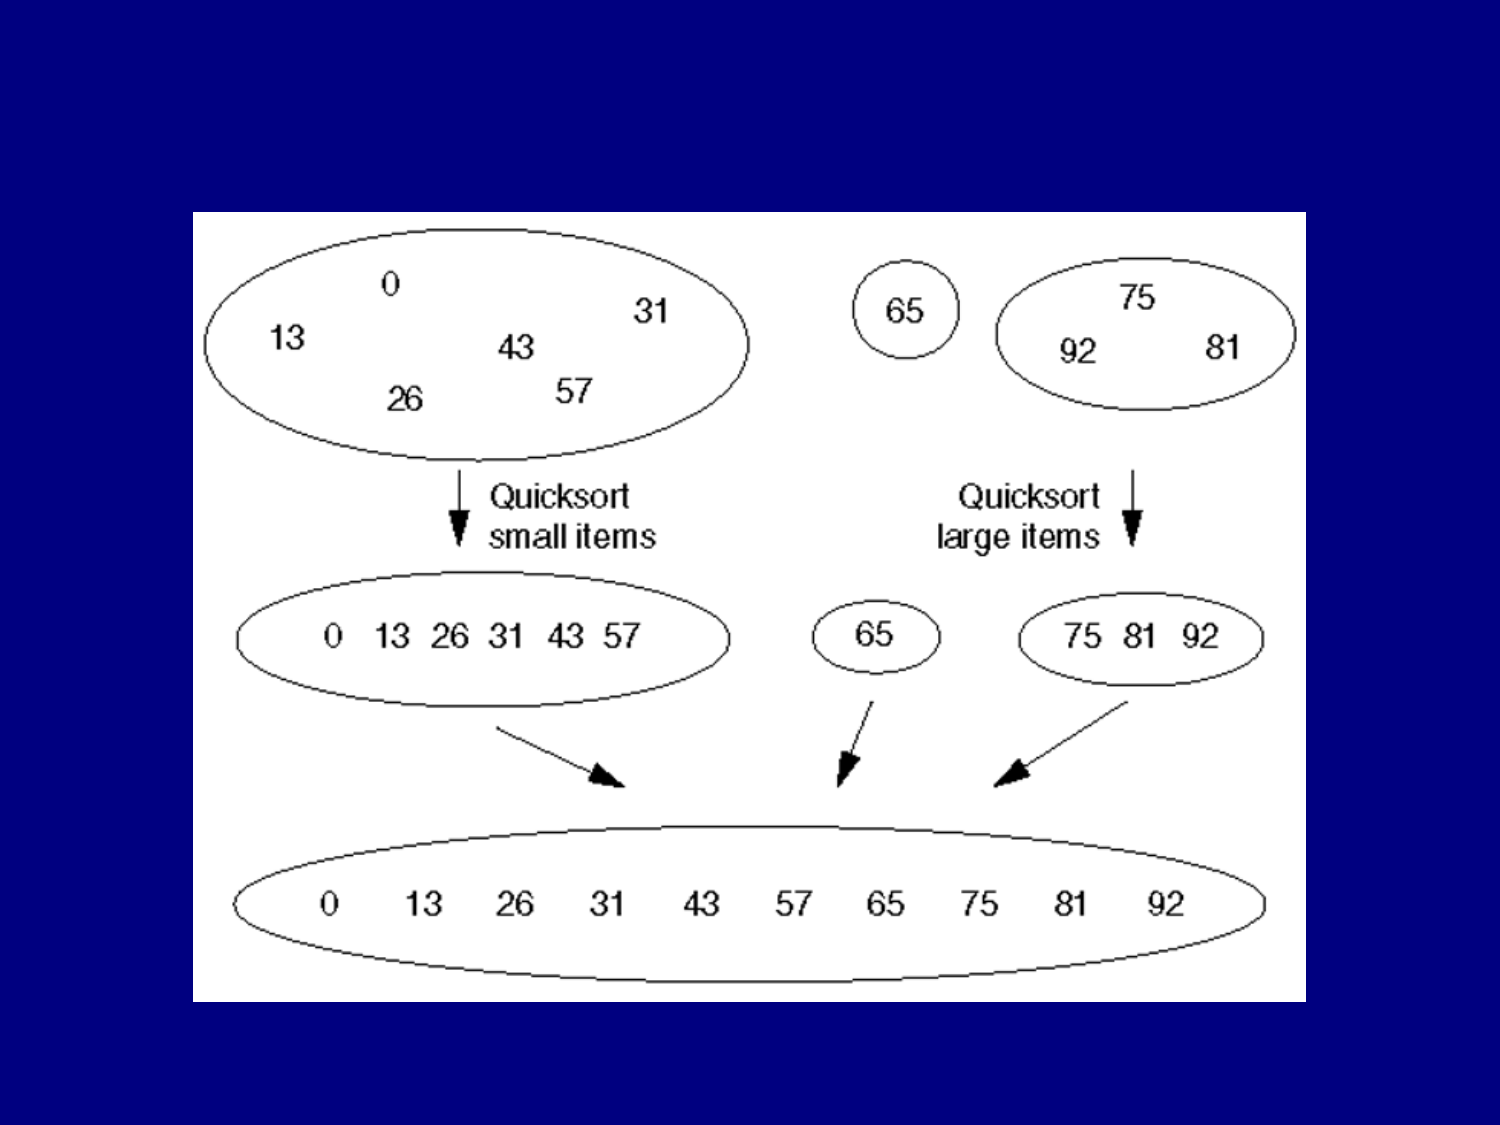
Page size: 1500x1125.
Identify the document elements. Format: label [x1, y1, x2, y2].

picture [193, 212, 1306, 1002]
